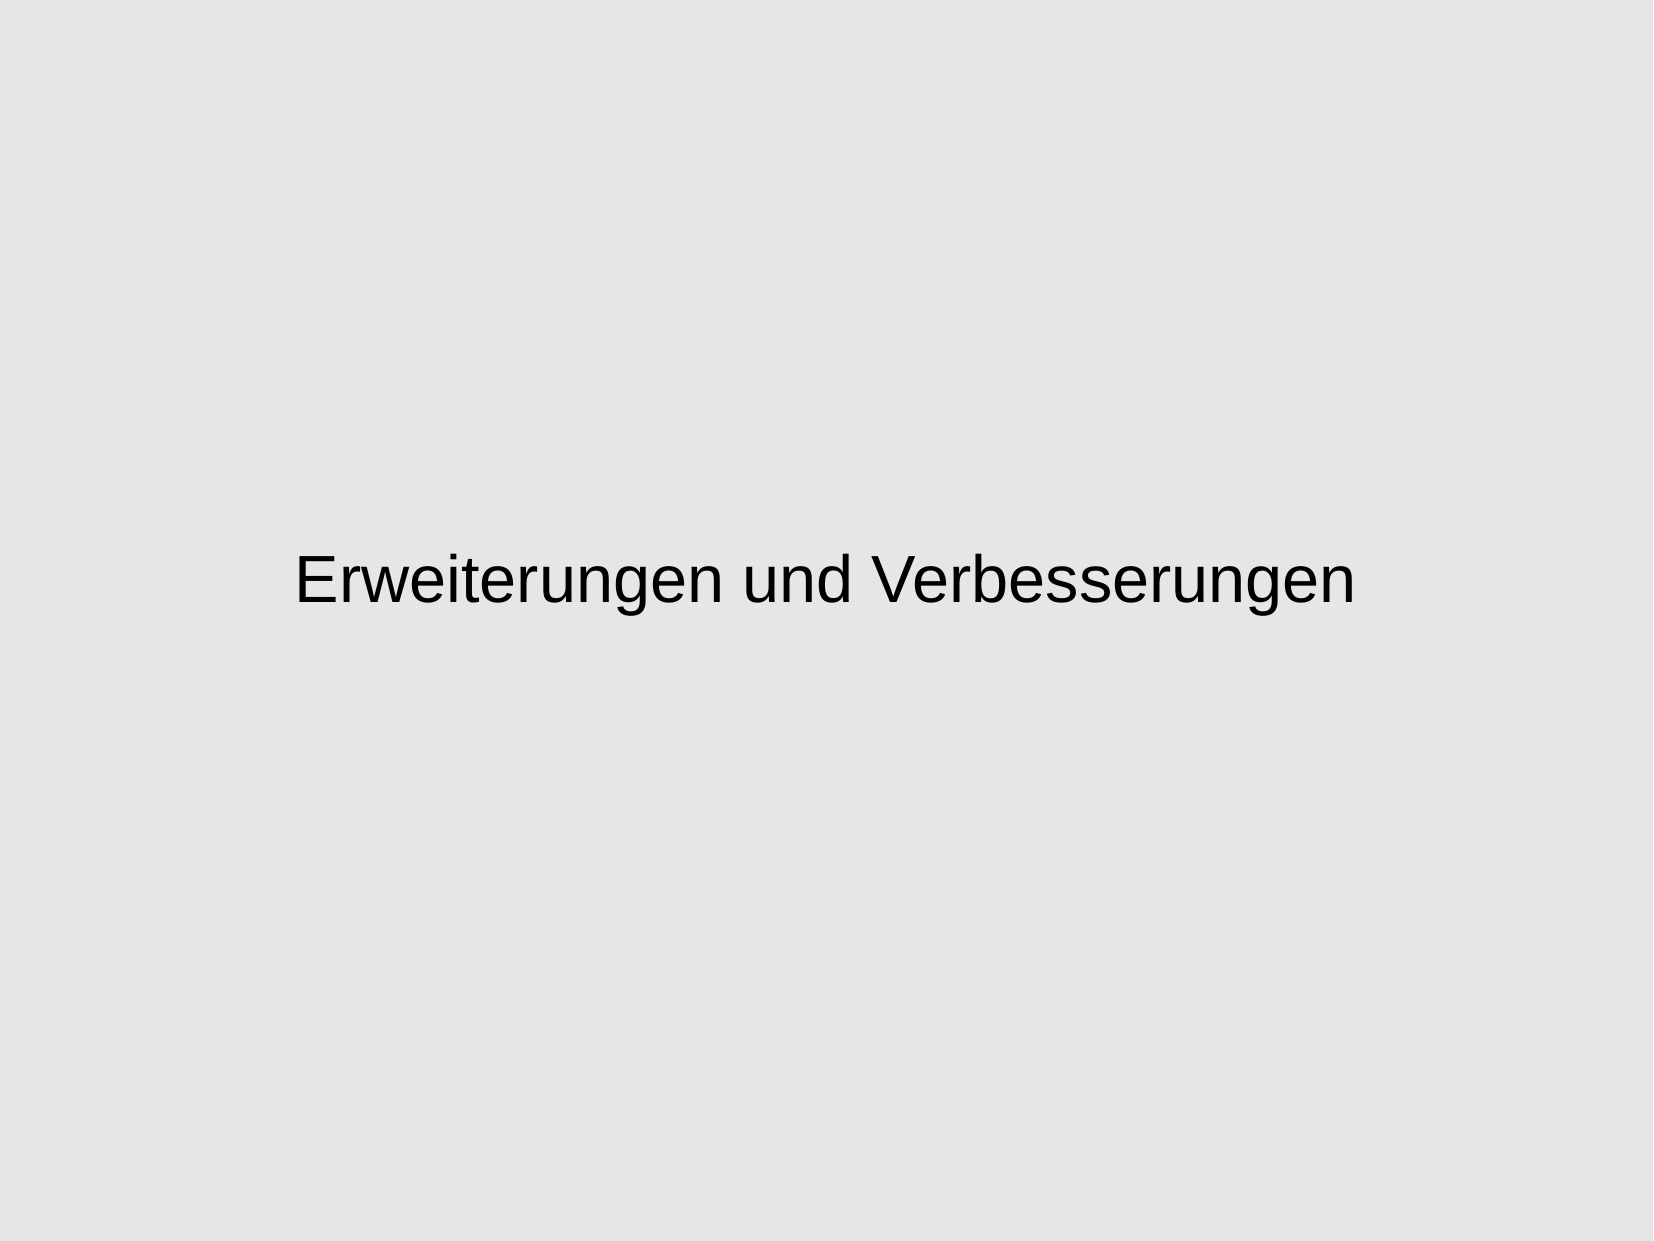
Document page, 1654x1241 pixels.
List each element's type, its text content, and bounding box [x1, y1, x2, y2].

subtitle Erweiterungen und Verbesserungen [82, 49, 1571, 1109]
